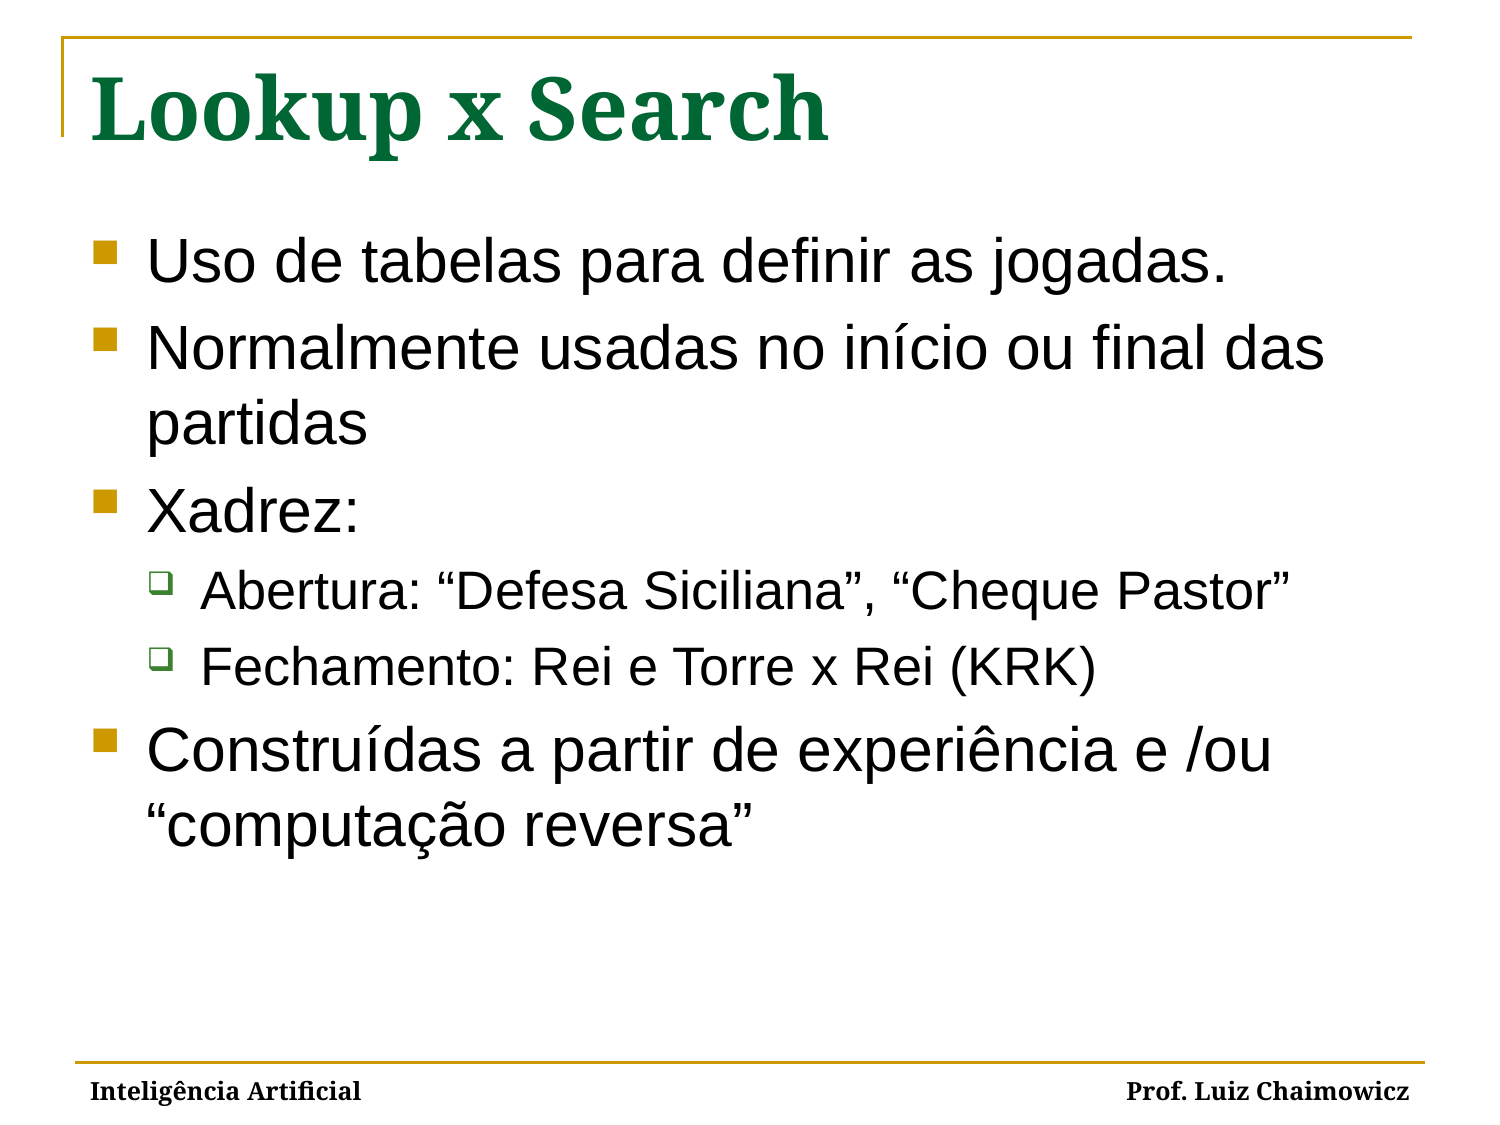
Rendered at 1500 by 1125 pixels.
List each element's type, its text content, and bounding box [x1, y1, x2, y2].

title Lookup x Search [75, 45, 1425, 188]
list Uso de tabelas para definir as jogadas. Normalmente usadas no início ou final das partidas Xadrez: Abertura: “Defesa Siciliana”, “Cheque Pastor” Fechamento: Rei e Torre x Rei (KRK) Construídas a partir de experiência e /ou “computação reversa” [75, 212, 1425, 1038]
footer Inteligência Artificial [75, 1074, 500, 1113]
